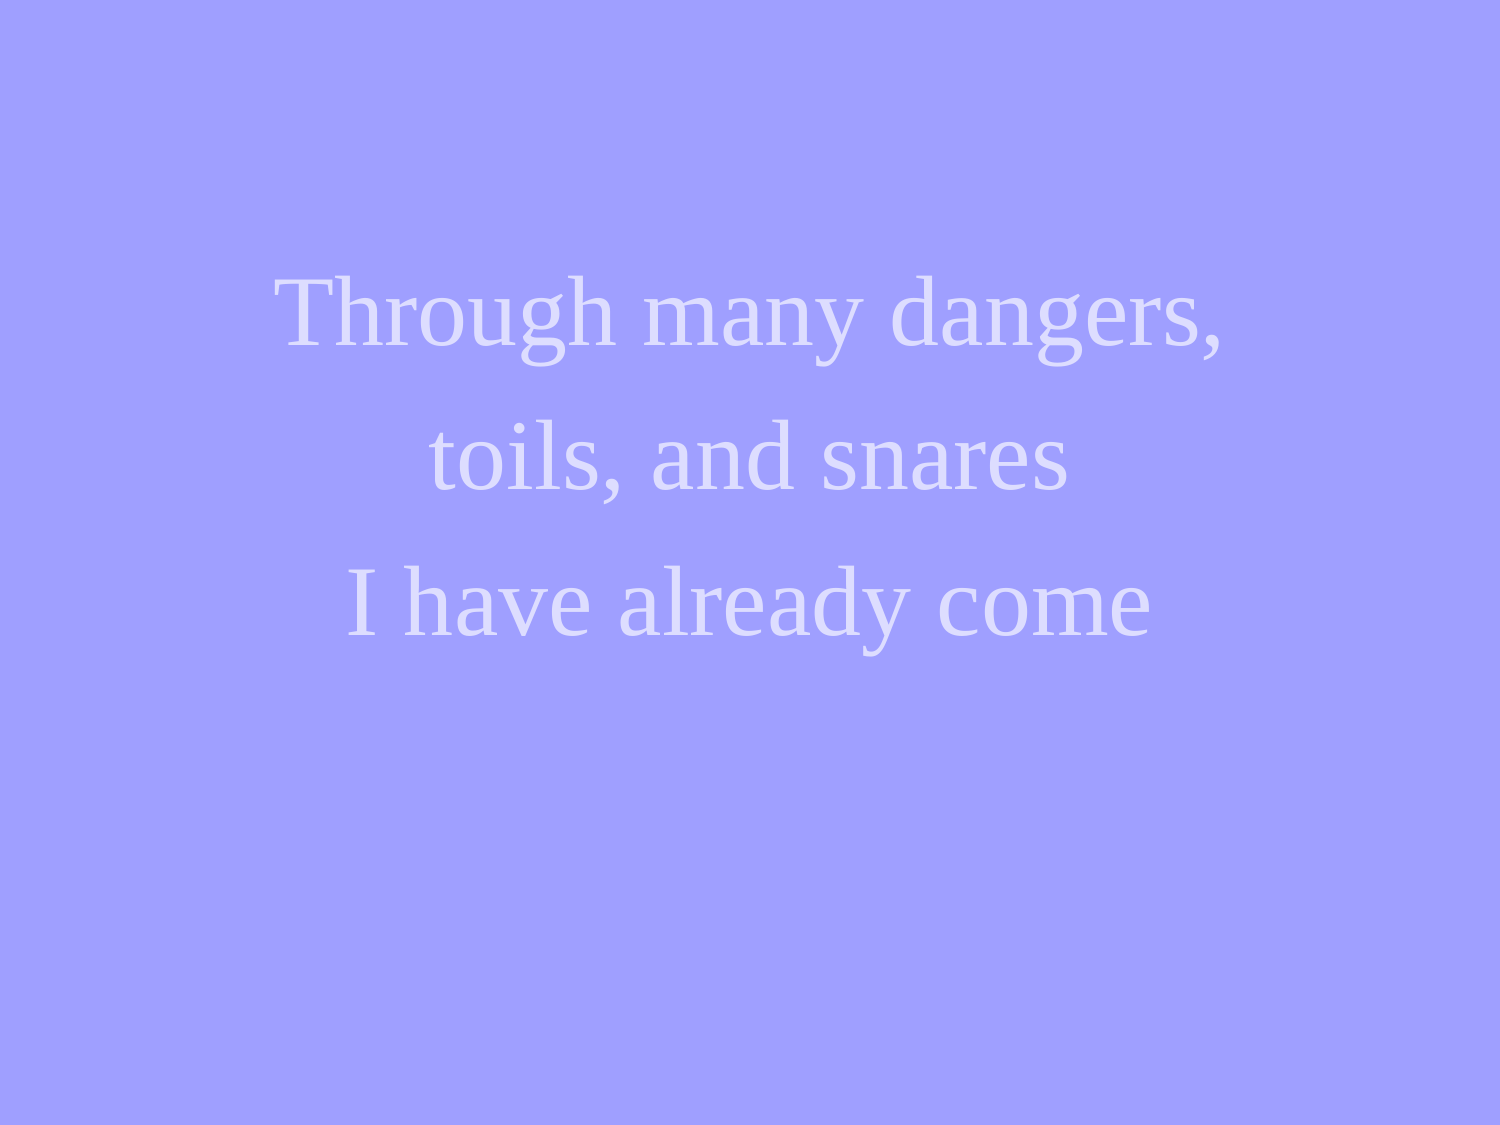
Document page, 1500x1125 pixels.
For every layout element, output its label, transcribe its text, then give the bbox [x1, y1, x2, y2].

list Through many dangers, toils, and snares I have already come [112, 237, 1388, 1000]
